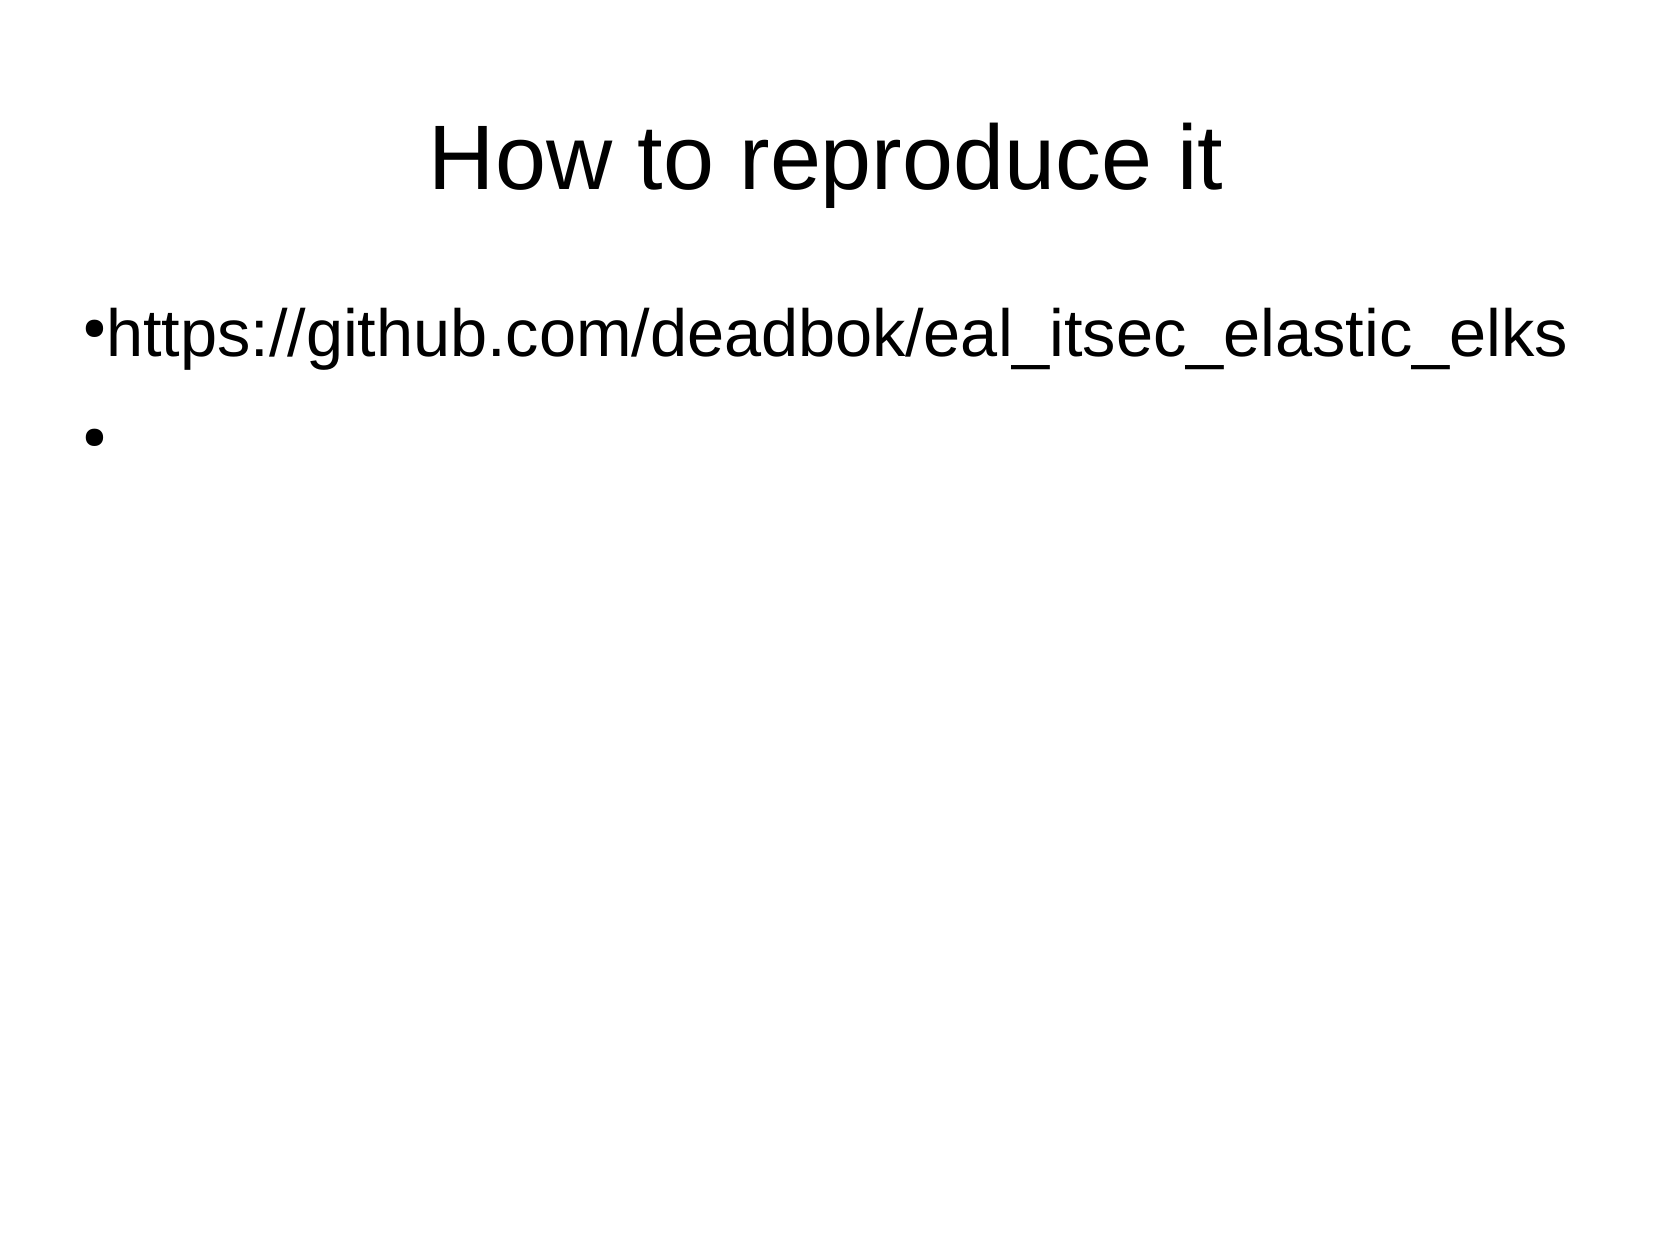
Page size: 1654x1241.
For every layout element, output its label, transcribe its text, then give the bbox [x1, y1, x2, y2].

title How to reproduce it [82, 49, 1571, 257]
list https://github.com/deadbok/eal_itsec_elastic_elks [82, 290, 1571, 1010]
